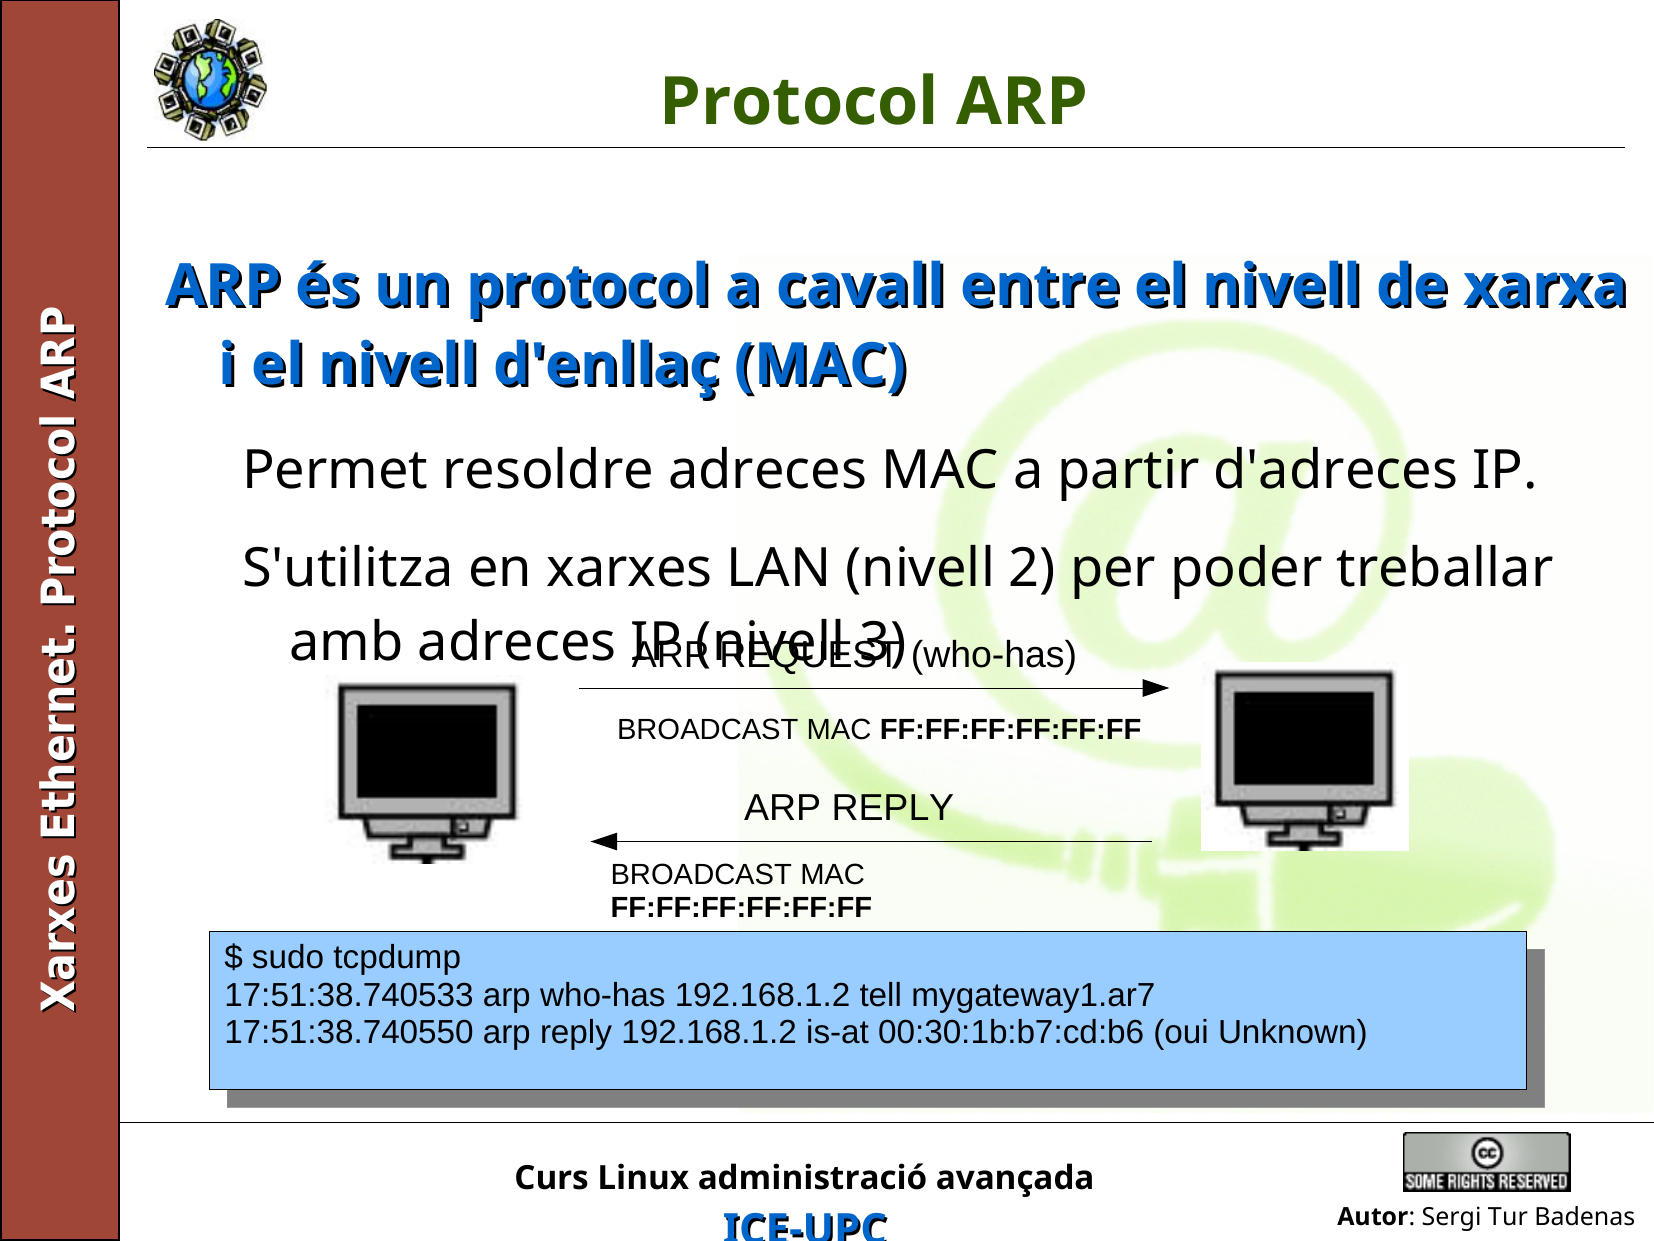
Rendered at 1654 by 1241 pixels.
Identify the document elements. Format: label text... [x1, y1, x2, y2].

picture [154, 19, 268, 56]
text_box BROADCAST MAC FF:FF:FF:FF:FF:FF [595, 850, 1141, 931]
text_box ARP REPLY [729, 779, 980, 837]
text_box $ sudo tcpdump 17:51:38.740533 arp who-has 192.168.1.2 tell mygateway1.ar7 17:51:38.740550 arp reply 192.168.1.2 is-at 00:30:1b:b7:cd:b6 (oui Unknown) [209, 931, 1527, 1090]
picture [1201, 662, 1409, 851]
picture [324, 675, 532, 864]
title Protocol ARP [129, 56, 1619, 141]
text_box BROADCAST MAC FF:FF:FF:FF:FF:FF [602, 705, 1158, 754]
picture [1403, 1132, 1571, 1192]
list ARP és un protocol a cavall entre el nivell de xarxa i el nivell d'enllaç (MAC) Permet resoldre adreces MAC a partir d'adreces IP. S'utilitza en xarxes LAN (nivell 2) per poder treballar amb adreces IP (nivell 3) [147, 242, 1636, 1093]
text_box ARP REQUEST (who-has) [617, 625, 1093, 683]
picture [738, 252, 1654, 1113]
